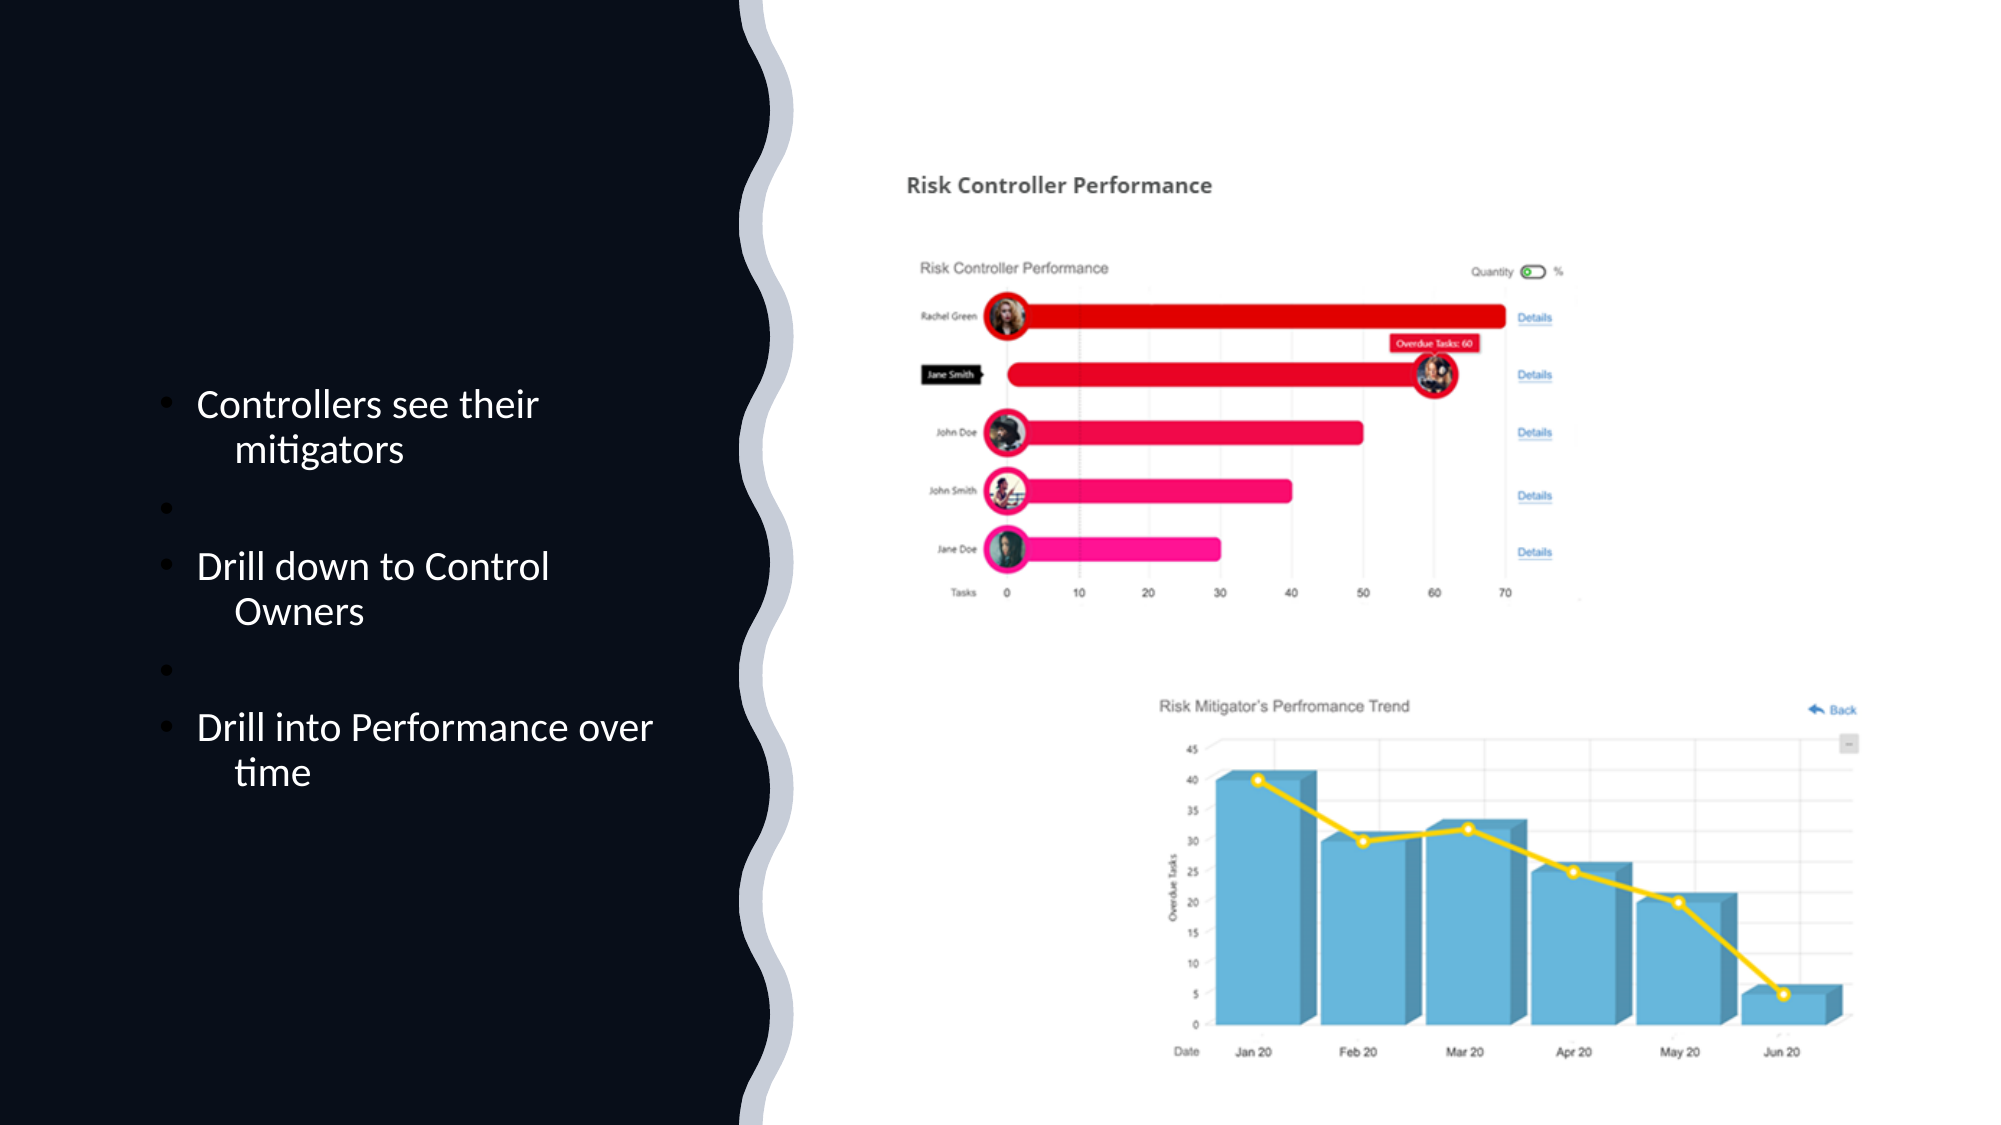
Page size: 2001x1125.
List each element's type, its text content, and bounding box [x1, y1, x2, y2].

text_box Controllers see their mitigators Drill down to Control Owners Drill into Performance over time [125, 375, 681, 1006]
picture [851, 150, 1944, 1100]
text_box [0, 0, 2000, 1125]
